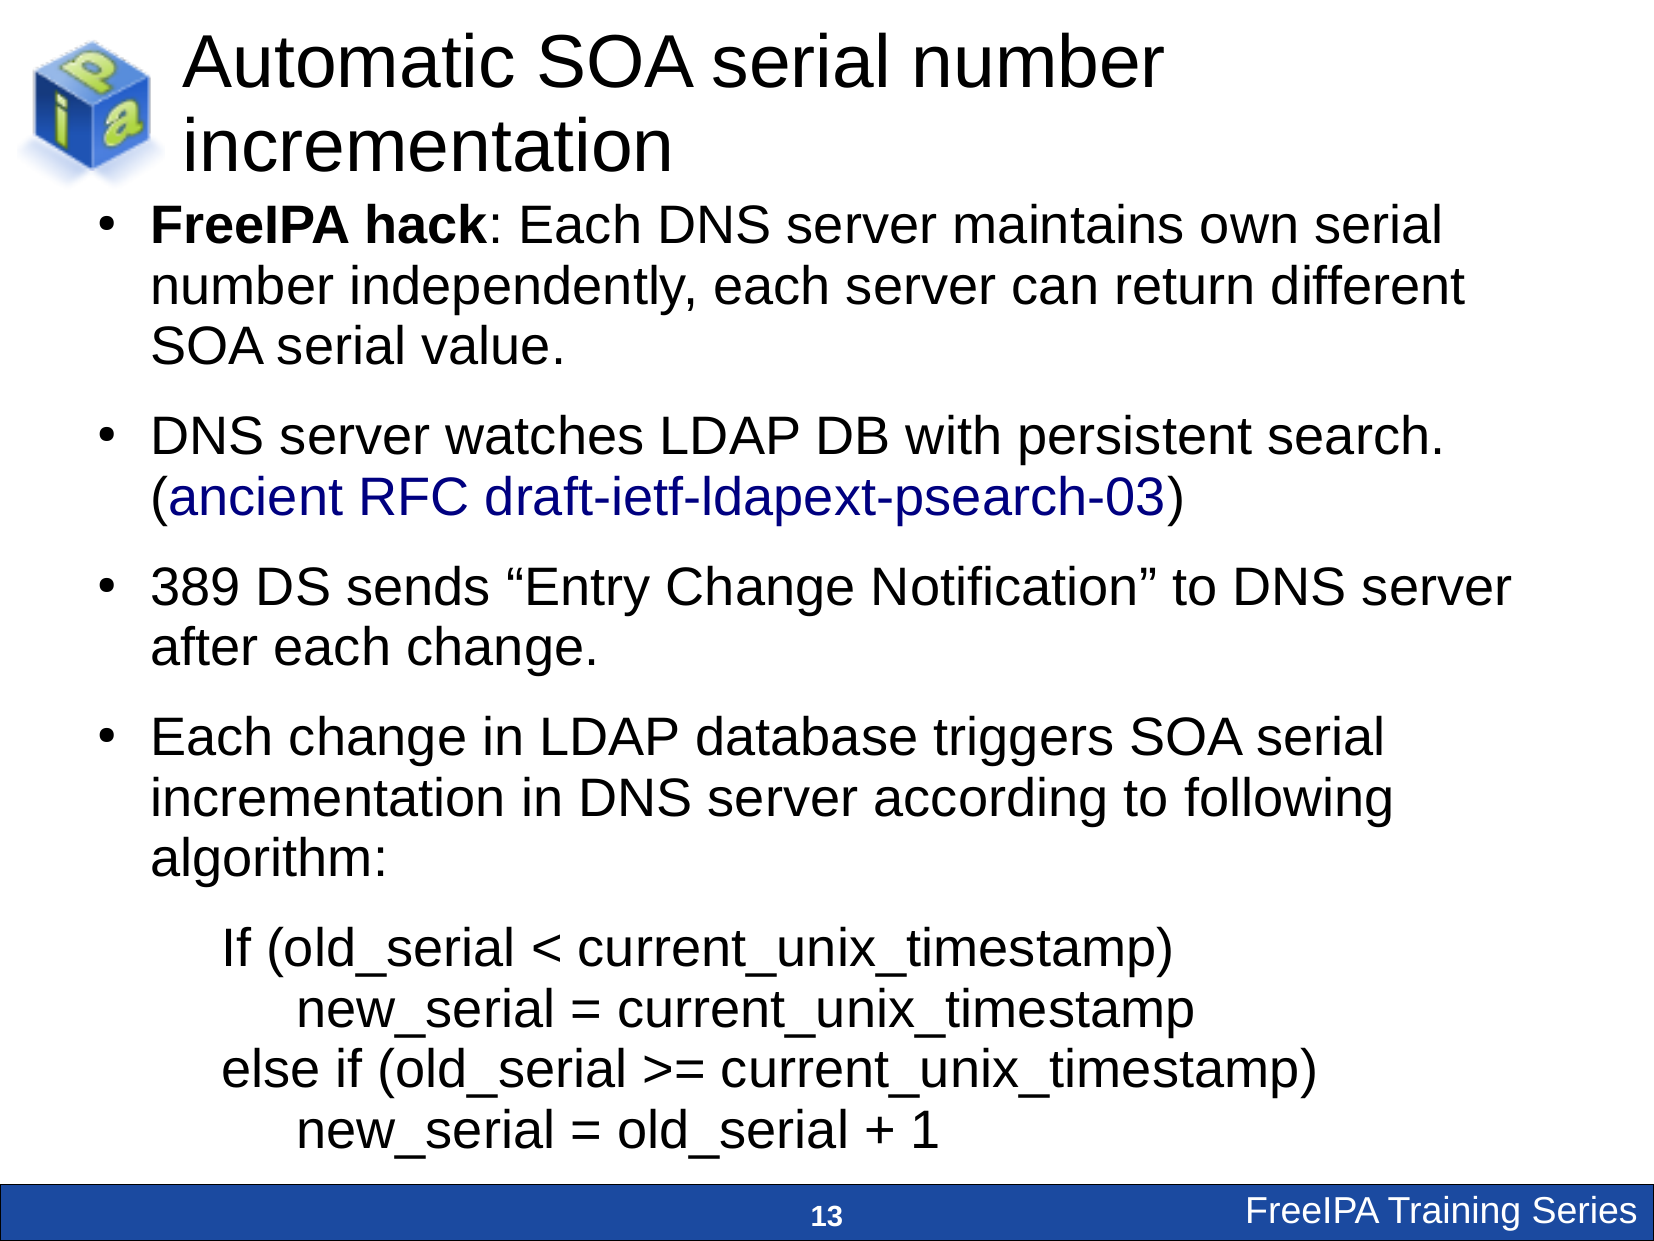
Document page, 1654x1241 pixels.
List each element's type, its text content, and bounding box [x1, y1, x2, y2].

picture [17, 34, 165, 193]
title Automatic SOA serial number incrementation [182, 19, 1579, 188]
list FreeIPA hack: Each DNS server maintains own serial number independently, each server can return different SOA serial value. DNS server watches LDAP DB with persistent search. (ancient RFC draft-ietf-ldapext-psearch-03) 389 DS sends “Entry Change Notification” to DNS server after each change. Each change in LDAP database triggers SOA serial incrementation in DNS server according to following algorithm: If (old_serial < current_unix_timestamp) new_serial = current_unix_timestamp else if (old_serial >= current_unix_timestamp) new_serial = old_serial + 1 [79, 194, 1568, 1160]
